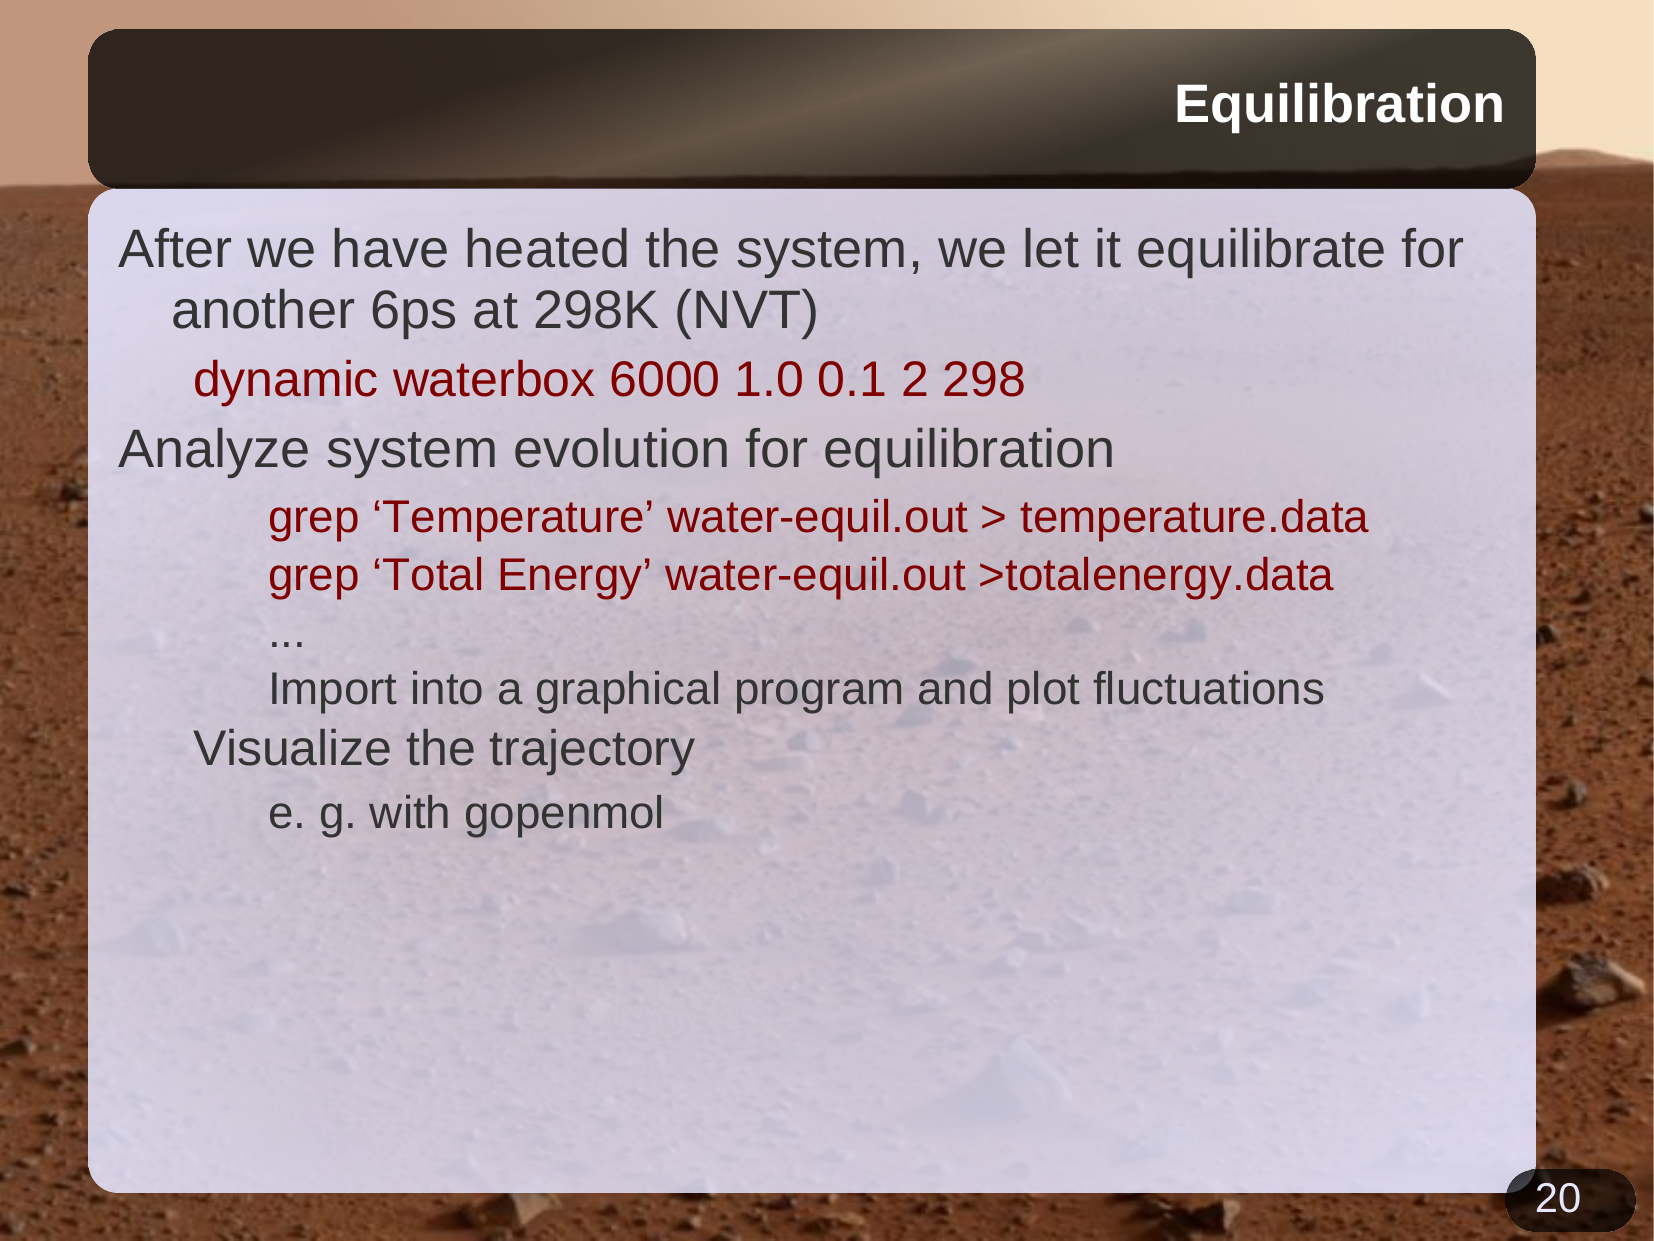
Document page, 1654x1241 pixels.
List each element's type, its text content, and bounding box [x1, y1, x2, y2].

title Equilibration [118, 59, 1506, 148]
list After we have heated the system, we let it equilibrate for another 6ps at 298K (NVT) dynamic waterbox 6000 1.0 0.1 2 298 Analyze system evolution for equilibration grep ‘Temperature’ water-equil.out > temperature.data grep ‘Total Energy’ water-equil.out >totalenergy.data ... Import into a graphical program and plot fluctuations Visualize the trajectory e. g. with gopenmol [118, 218, 1477, 1164]
picture [0, 0, 1654, 1241]
